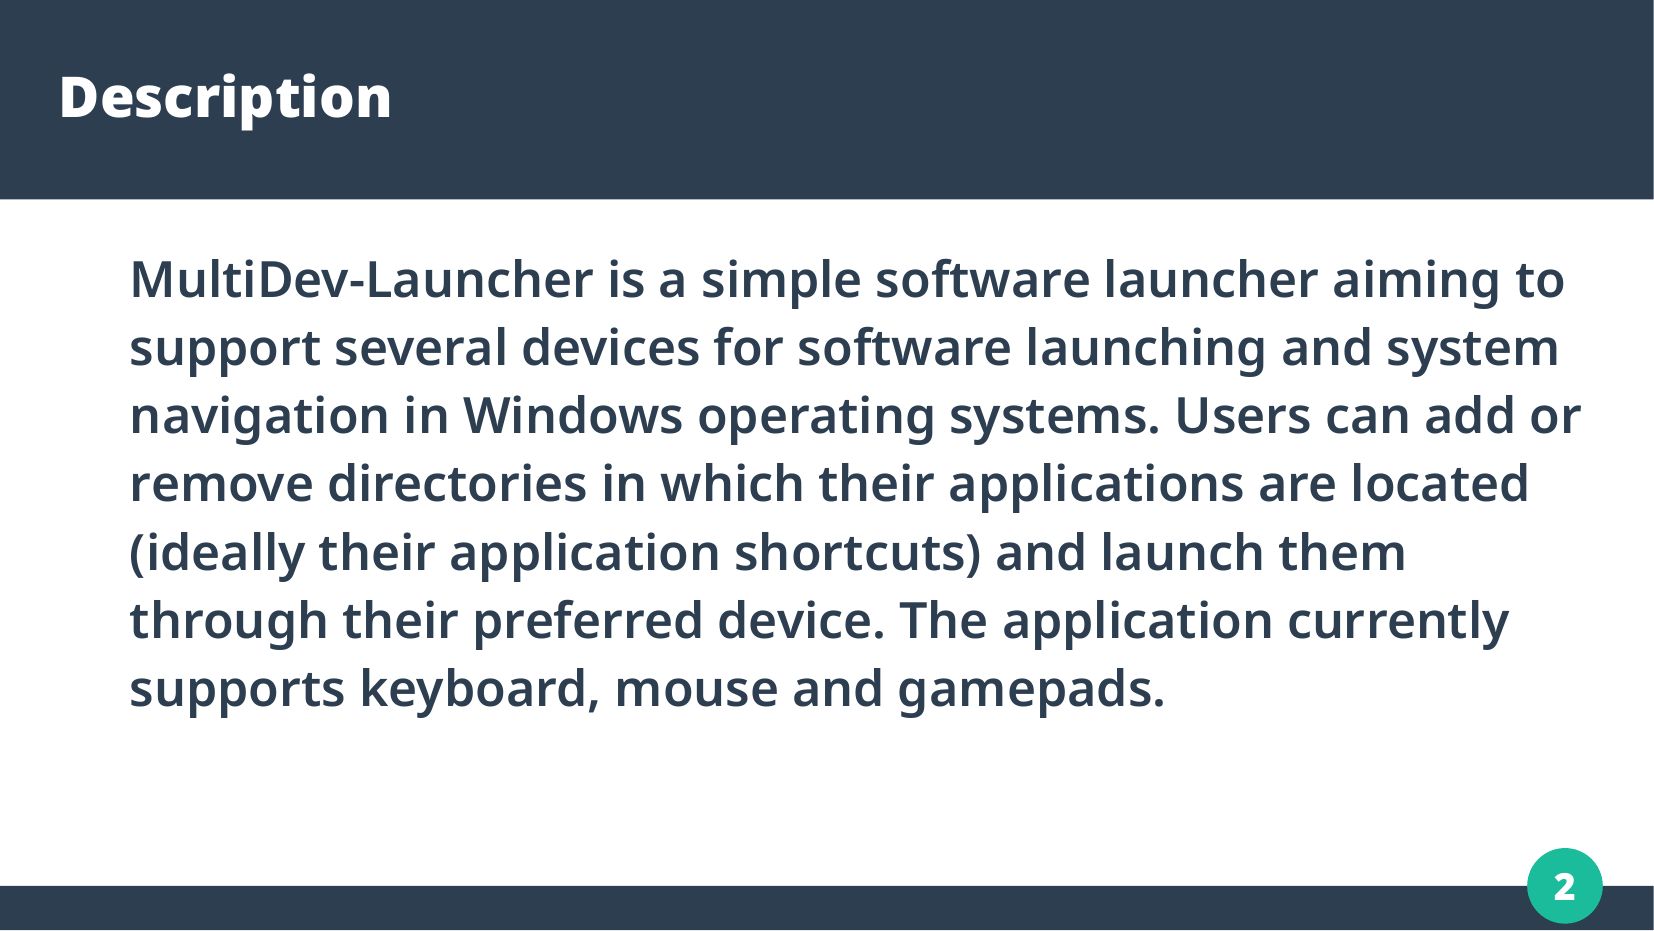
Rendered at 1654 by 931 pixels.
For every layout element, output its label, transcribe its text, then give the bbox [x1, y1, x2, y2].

title Description [59, 37, 1595, 156]
list MultiDev-Launcher is a simple software launcher aiming to support several devices for software launching and system navigation in Windows operating systems. Users can add or remove directories in which their applications are located (ideally their application shortcuts) and launch them through their preferred device. The application currently supports keyboard, mouse and gamepads. [59, 243, 1595, 864]
